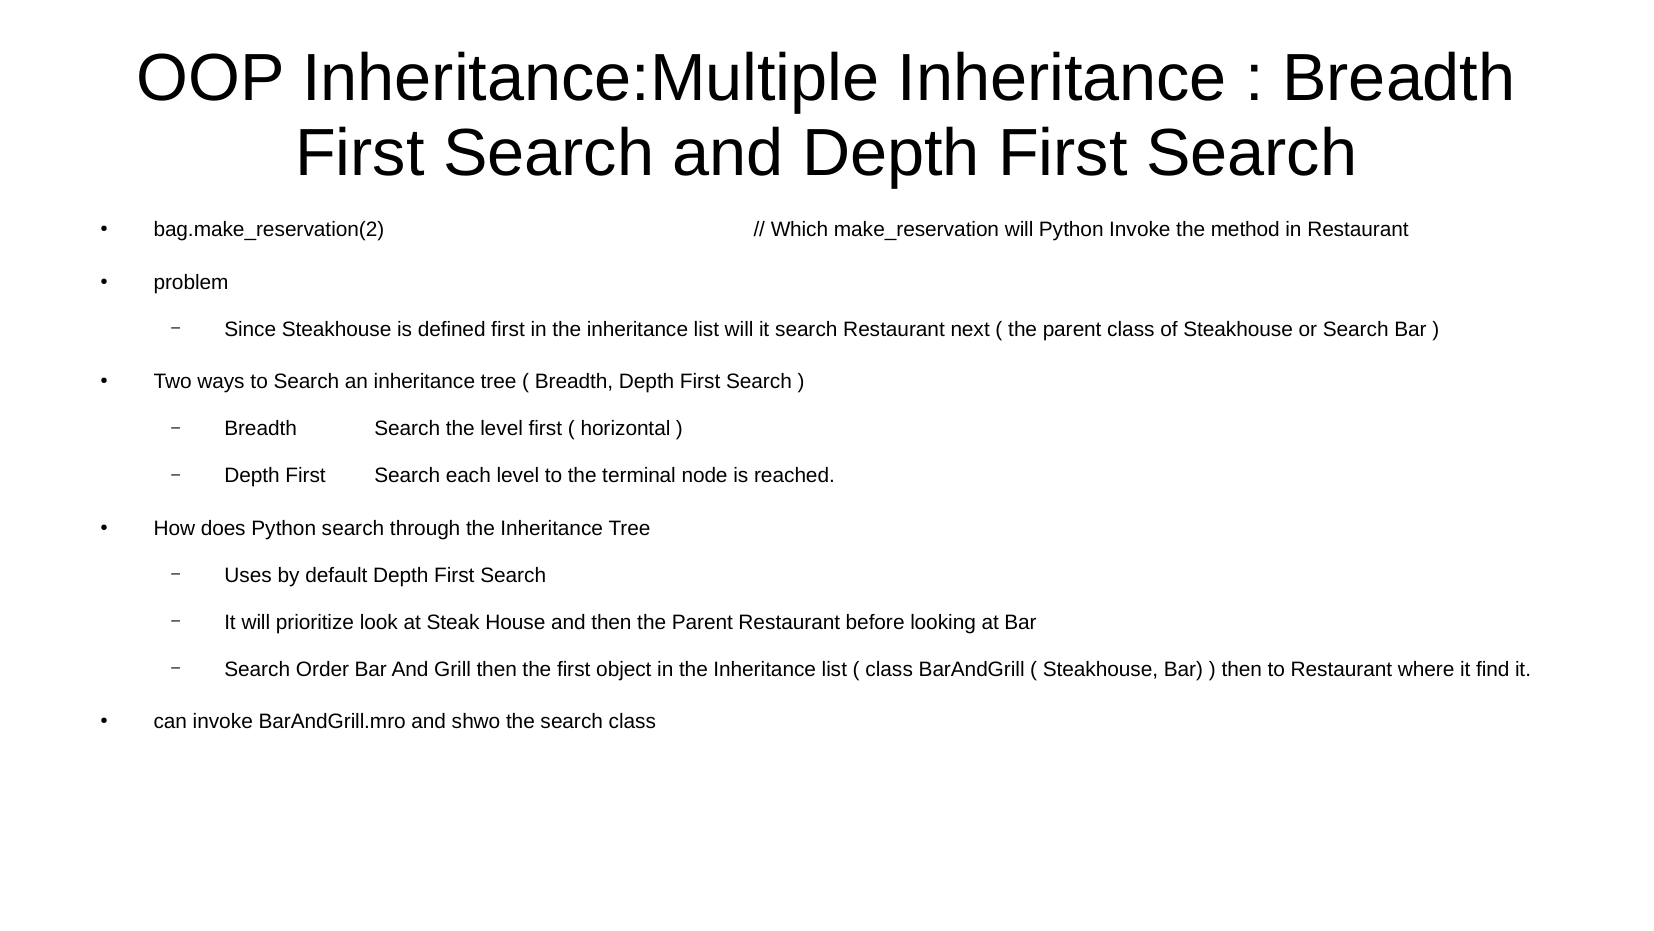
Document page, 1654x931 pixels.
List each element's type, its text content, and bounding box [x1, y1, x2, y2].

list bag.make_reservation(2) // Which make_reservation will Python Invoke the method in Restaurant problem Since Steakhouse is defined first in the inheritance list will it search Restaurant next ( the parent class of Steakhouse or Search Bar ) Two ways to Search an inheritance tree ( Breadth, Depth First Search ) Breadth Search the level first ( horizontal ) Depth First Search each level to the terminal node is reached. How does Python search through the Inheritance Tree Uses by default Depth First Search It will prioritize look at Steak House and then the Parent Restaurant before looking at Bar Search Order Bar And Grill then the first object in the Inheritance list ( class BarAndGrill ( Steakhouse, Bar) ) then to Restaurant where it find it. can invoke BarAndGrill.mro and shwo the search class [82, 217, 1571, 758]
title OOP Inheritance:Multiple Inheritance : Breadth First Search and Depth First Search [82, 37, 1571, 193]
